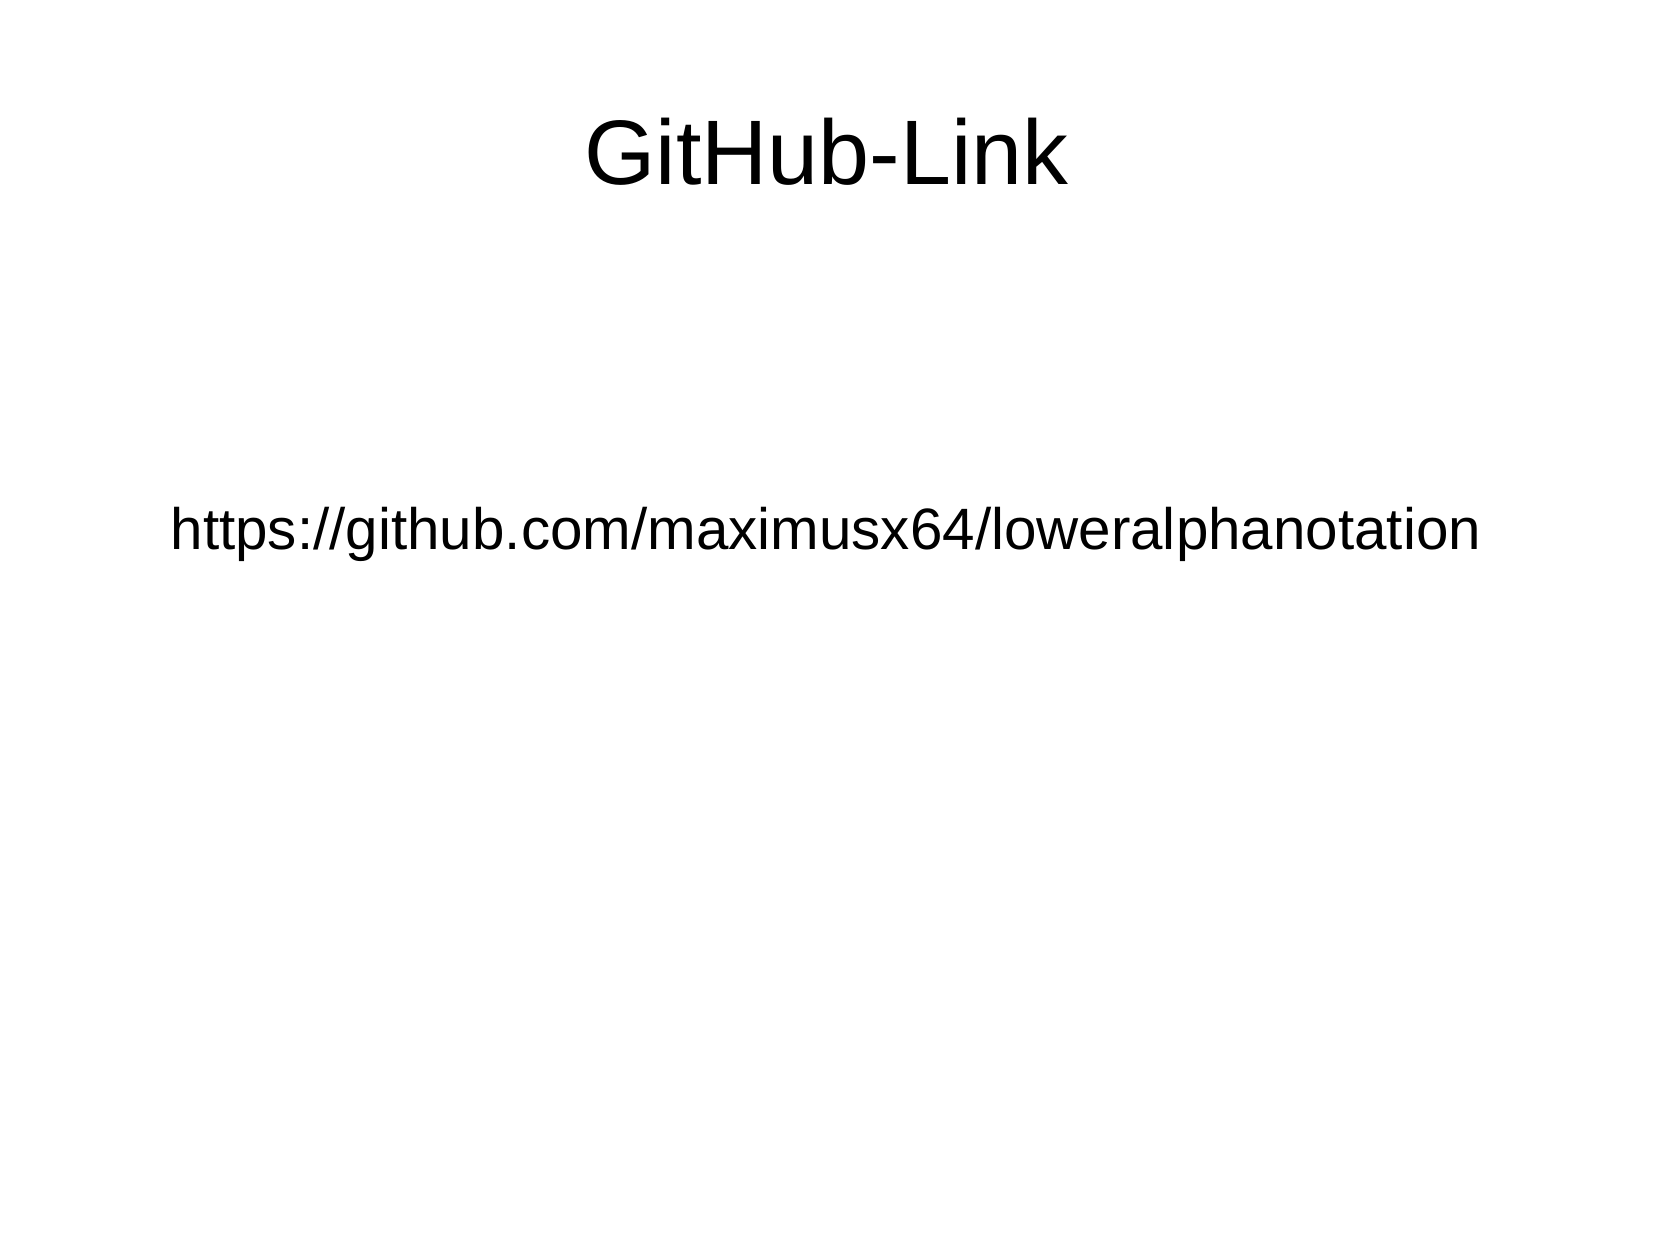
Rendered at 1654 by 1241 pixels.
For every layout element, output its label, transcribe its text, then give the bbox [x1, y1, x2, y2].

subtitle https://github.com/maximusx64/loweralphanotation [82, 49, 1571, 1010]
